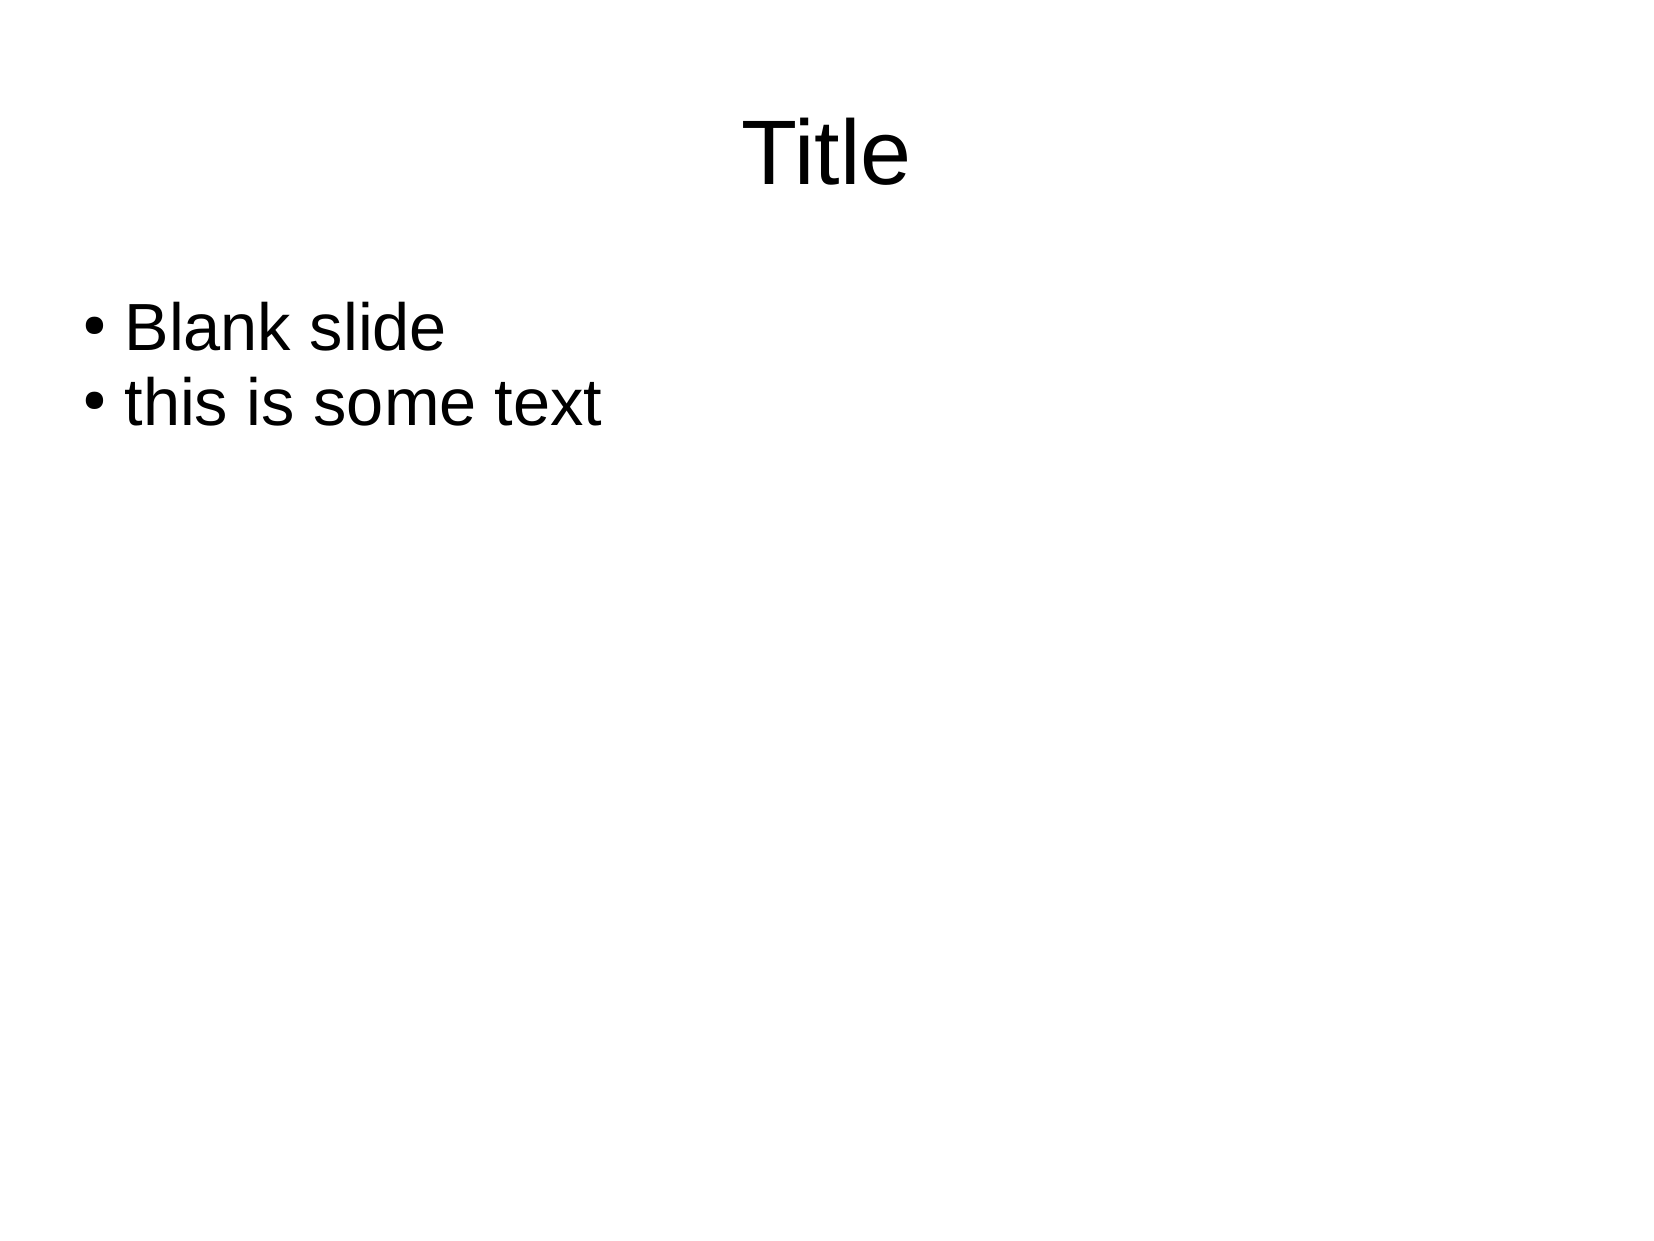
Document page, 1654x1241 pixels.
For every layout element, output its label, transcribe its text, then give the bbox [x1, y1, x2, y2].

title Title [82, 49, 1571, 257]
subtitle Blank slide this is some text [82, 290, 1538, 1010]
